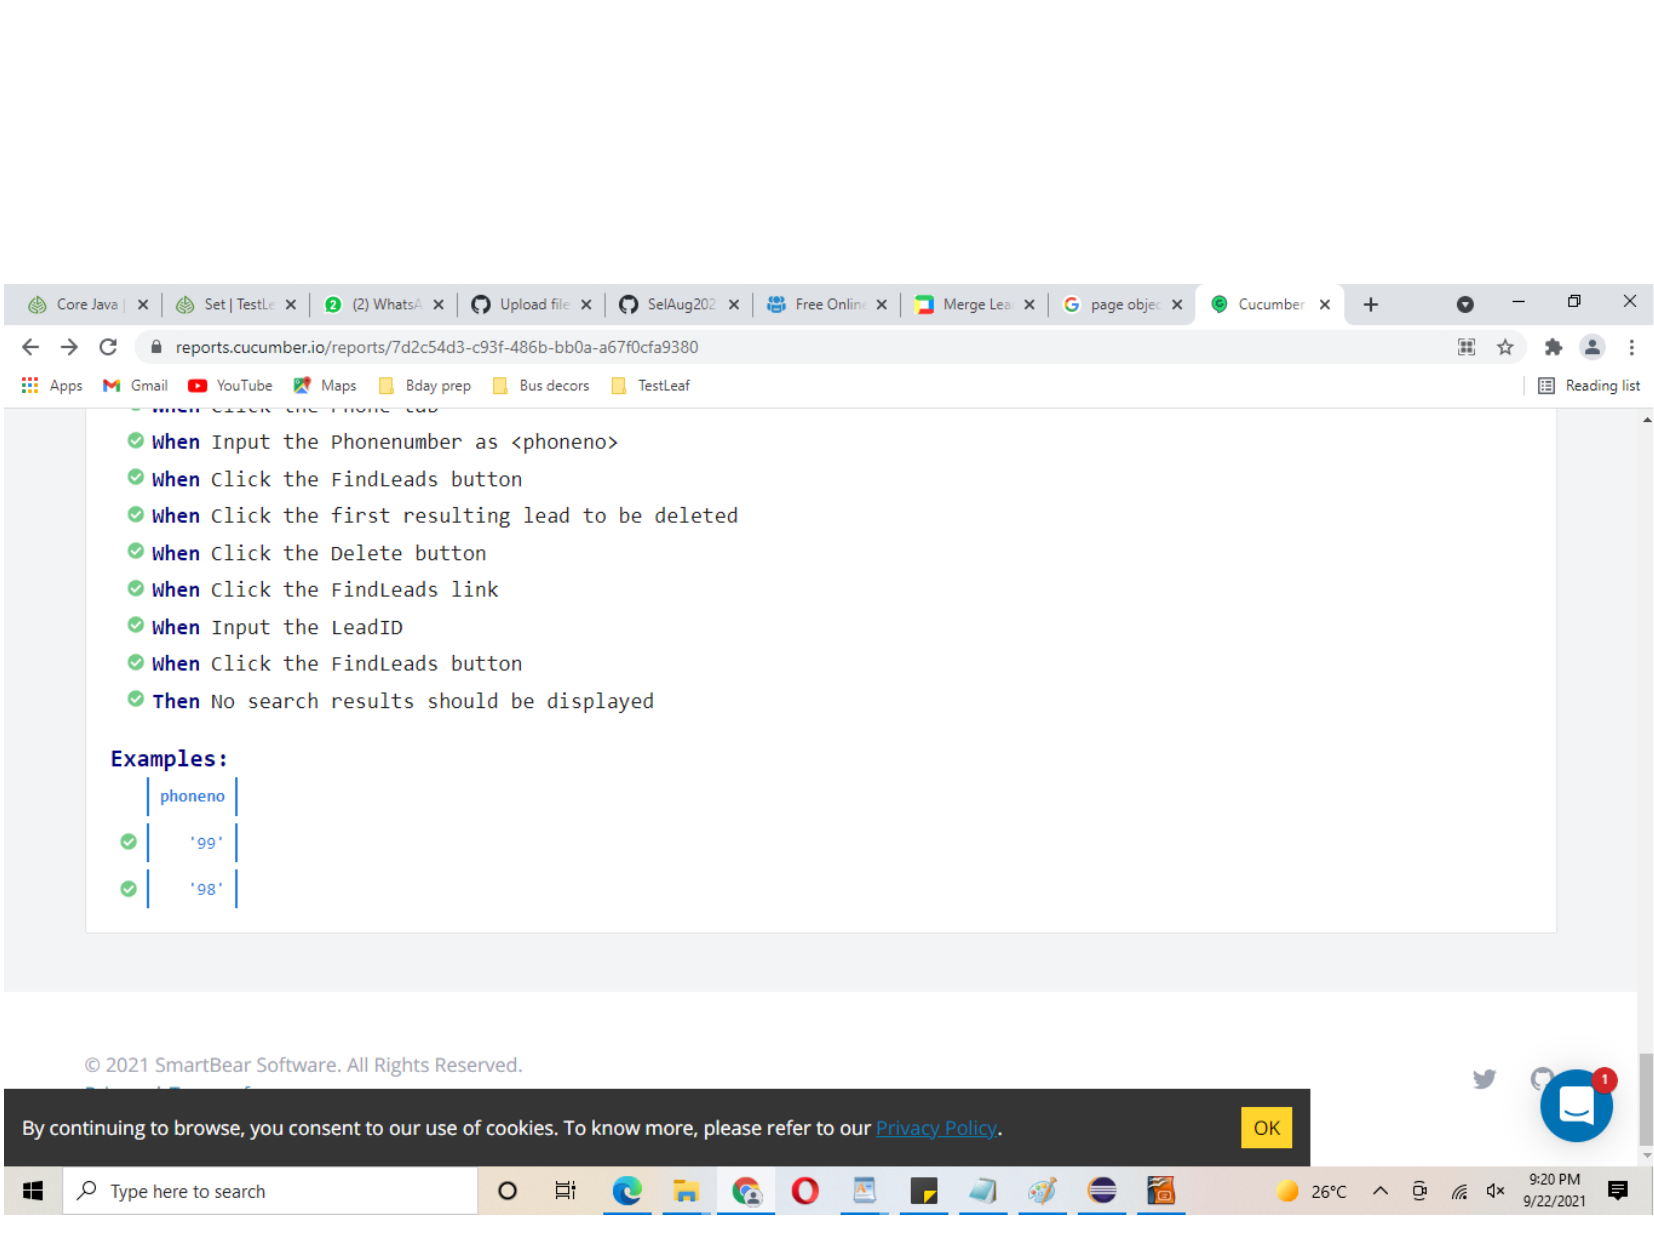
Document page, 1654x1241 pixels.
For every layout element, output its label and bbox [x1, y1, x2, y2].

picture [4, 284, 1654, 1215]
